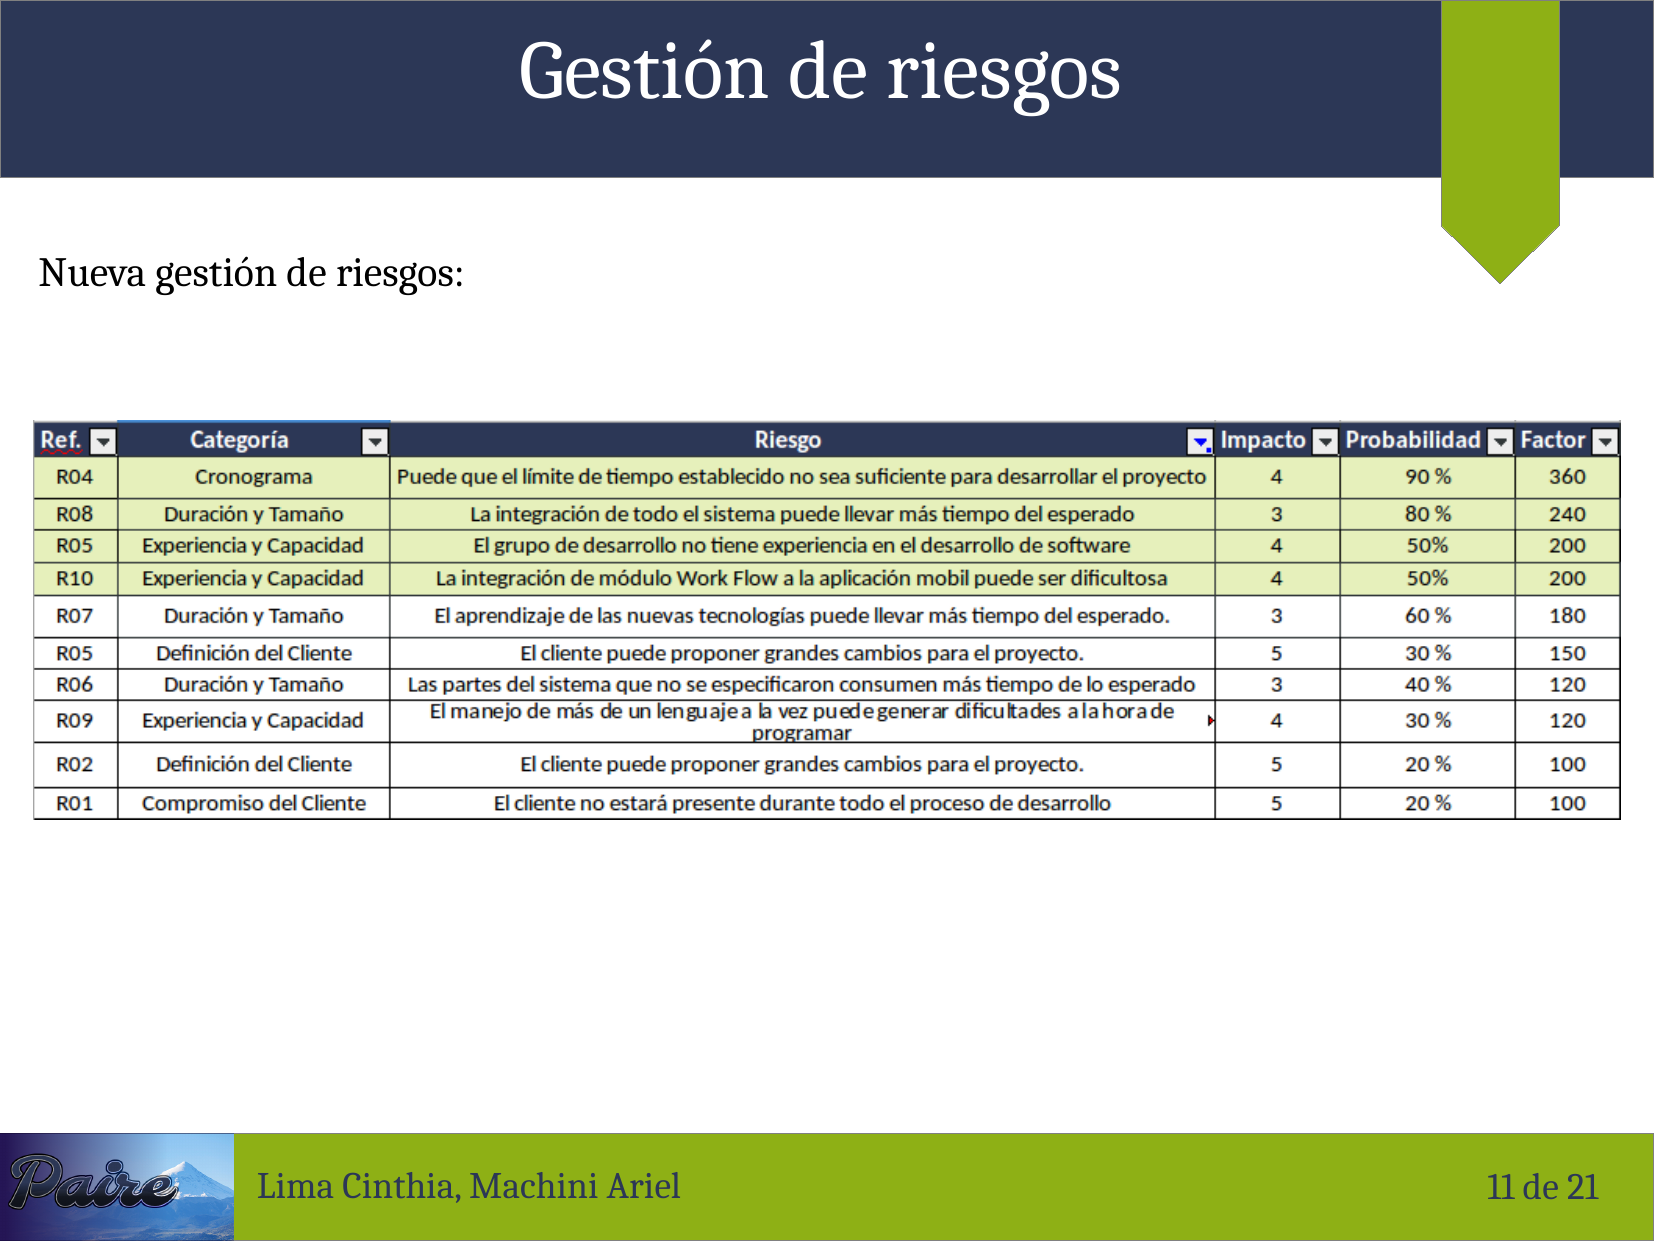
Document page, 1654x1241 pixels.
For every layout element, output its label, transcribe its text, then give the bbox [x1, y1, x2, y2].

picture [33, 420, 1621, 821]
picture [0, 1133, 234, 1241]
text_box Lima Cinthia, Machini Ariel [242, 1157, 715, 1217]
text_box [234, 1133, 1654, 1241]
text_box [0, 0, 1654, 284]
text_box Nueva gestión de riesgos: [23, 241, 1442, 355]
text_box <number> de 21 [1464, 1158, 1654, 1241]
text_box Gestión de riesgos [342, 15, 1300, 130]
